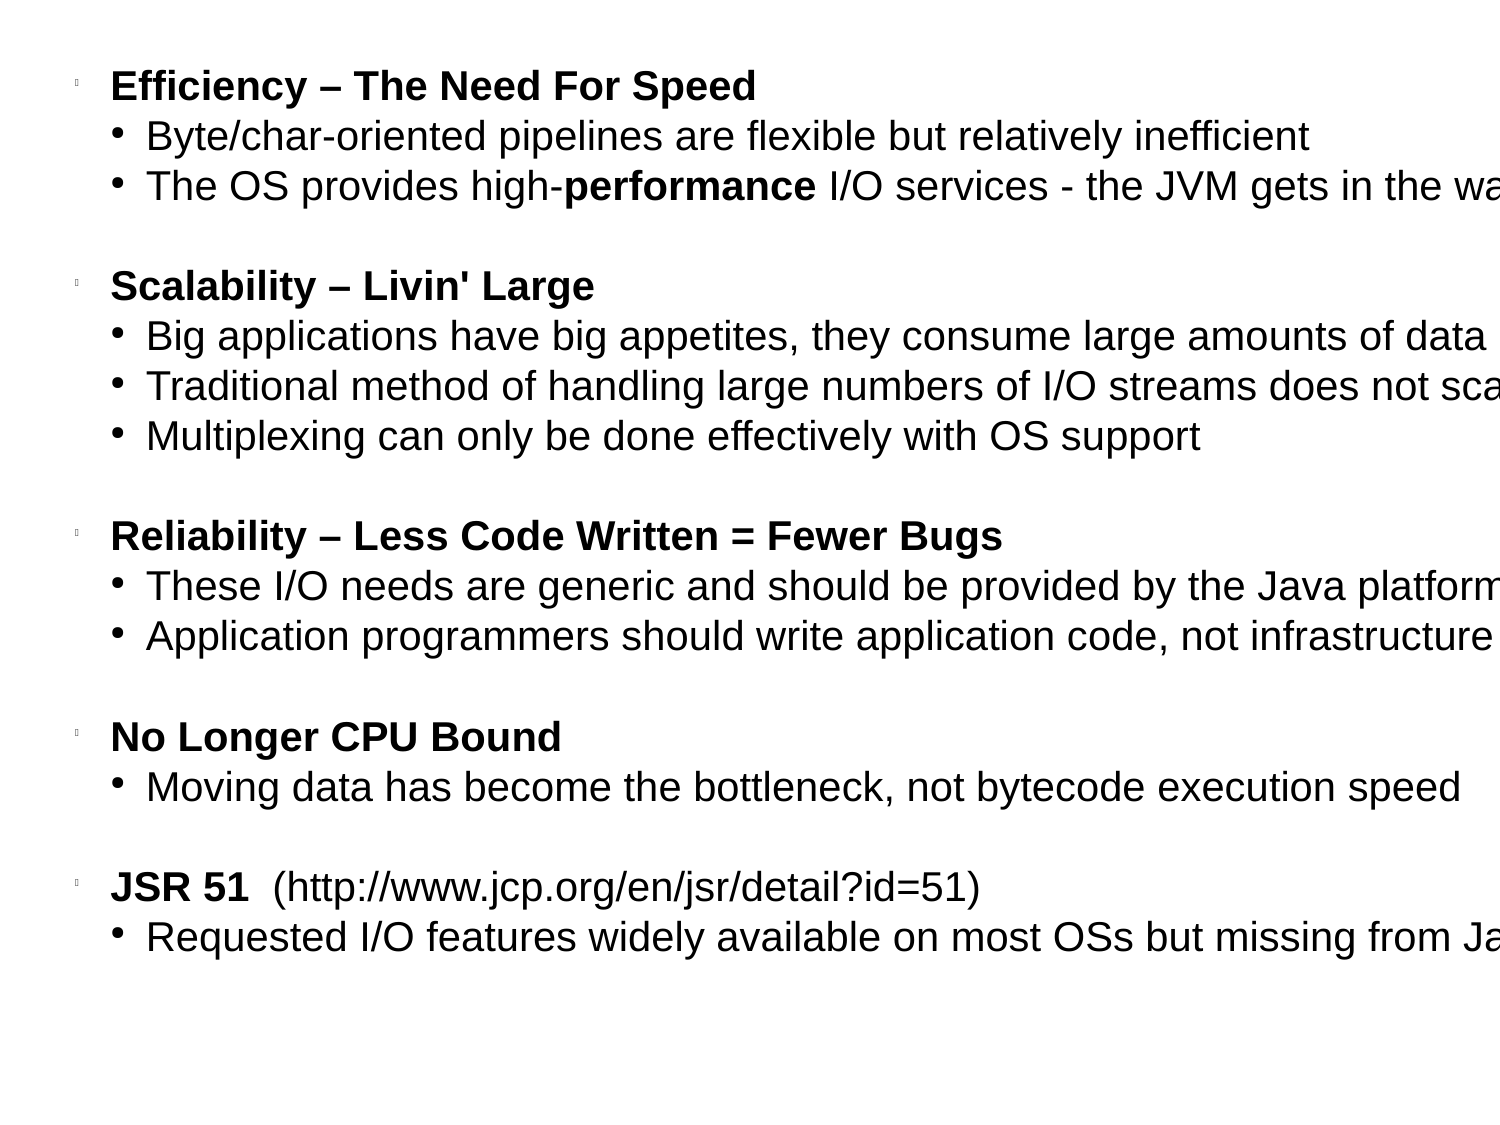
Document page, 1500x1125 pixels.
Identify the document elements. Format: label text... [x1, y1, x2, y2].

text_box Efficiency – The Need For Speed Byte/char-oriented pipelines are flexible but relatively inefficient The OS provides high-performance I/O services - the JVM gets in the way Scalability – Livin' Large Big applications have big appetites, they consume large amounts of data Traditional method of handling large numbers of I/O streams does not scale Multiplexing can only be done effectively with OS support Reliability – Less Code Written = Fewer Bugs These I/O needs are generic and should be provided by the Java platform Application programmers should write application code, not infrastructure No Longer CPU Bound Moving data has become the bottleneck, not bytecode execution speed JSR 51 (http://www.jcp.org/en/jsr/detail?id=51) Requested I/O features widely available on most OSs but missing from Java [74, 58, 1465, 1075]
